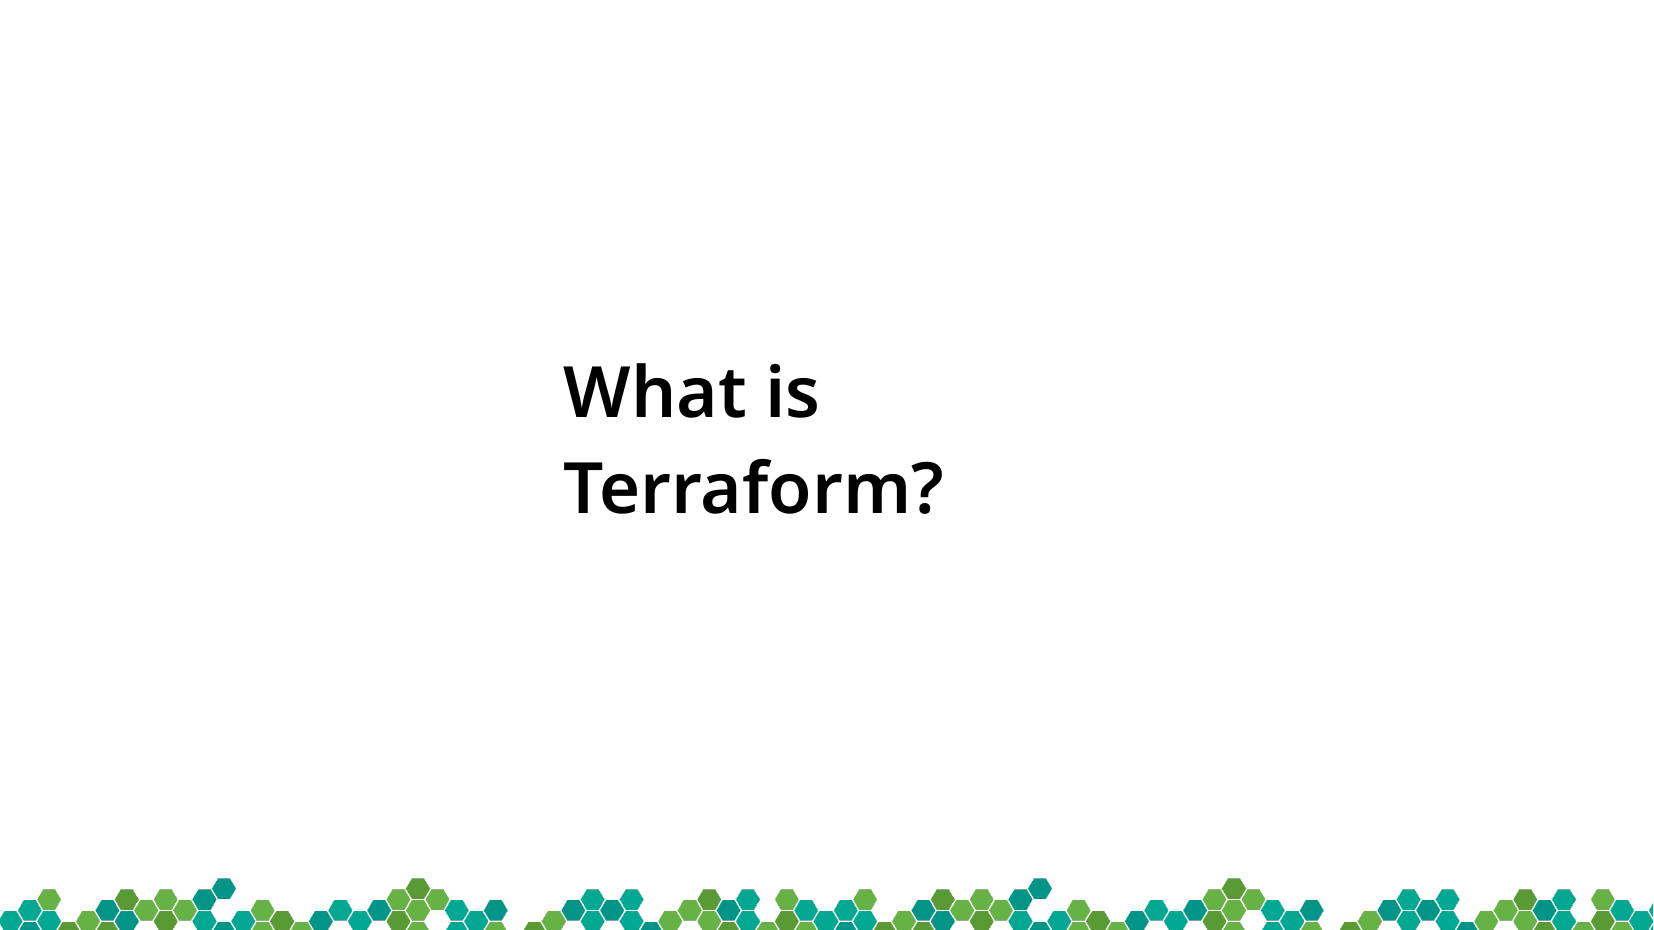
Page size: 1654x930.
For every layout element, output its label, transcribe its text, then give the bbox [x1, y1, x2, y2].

picture [0, 870, 1654, 930]
title What is Terraform? [564, 360, 1170, 516]
